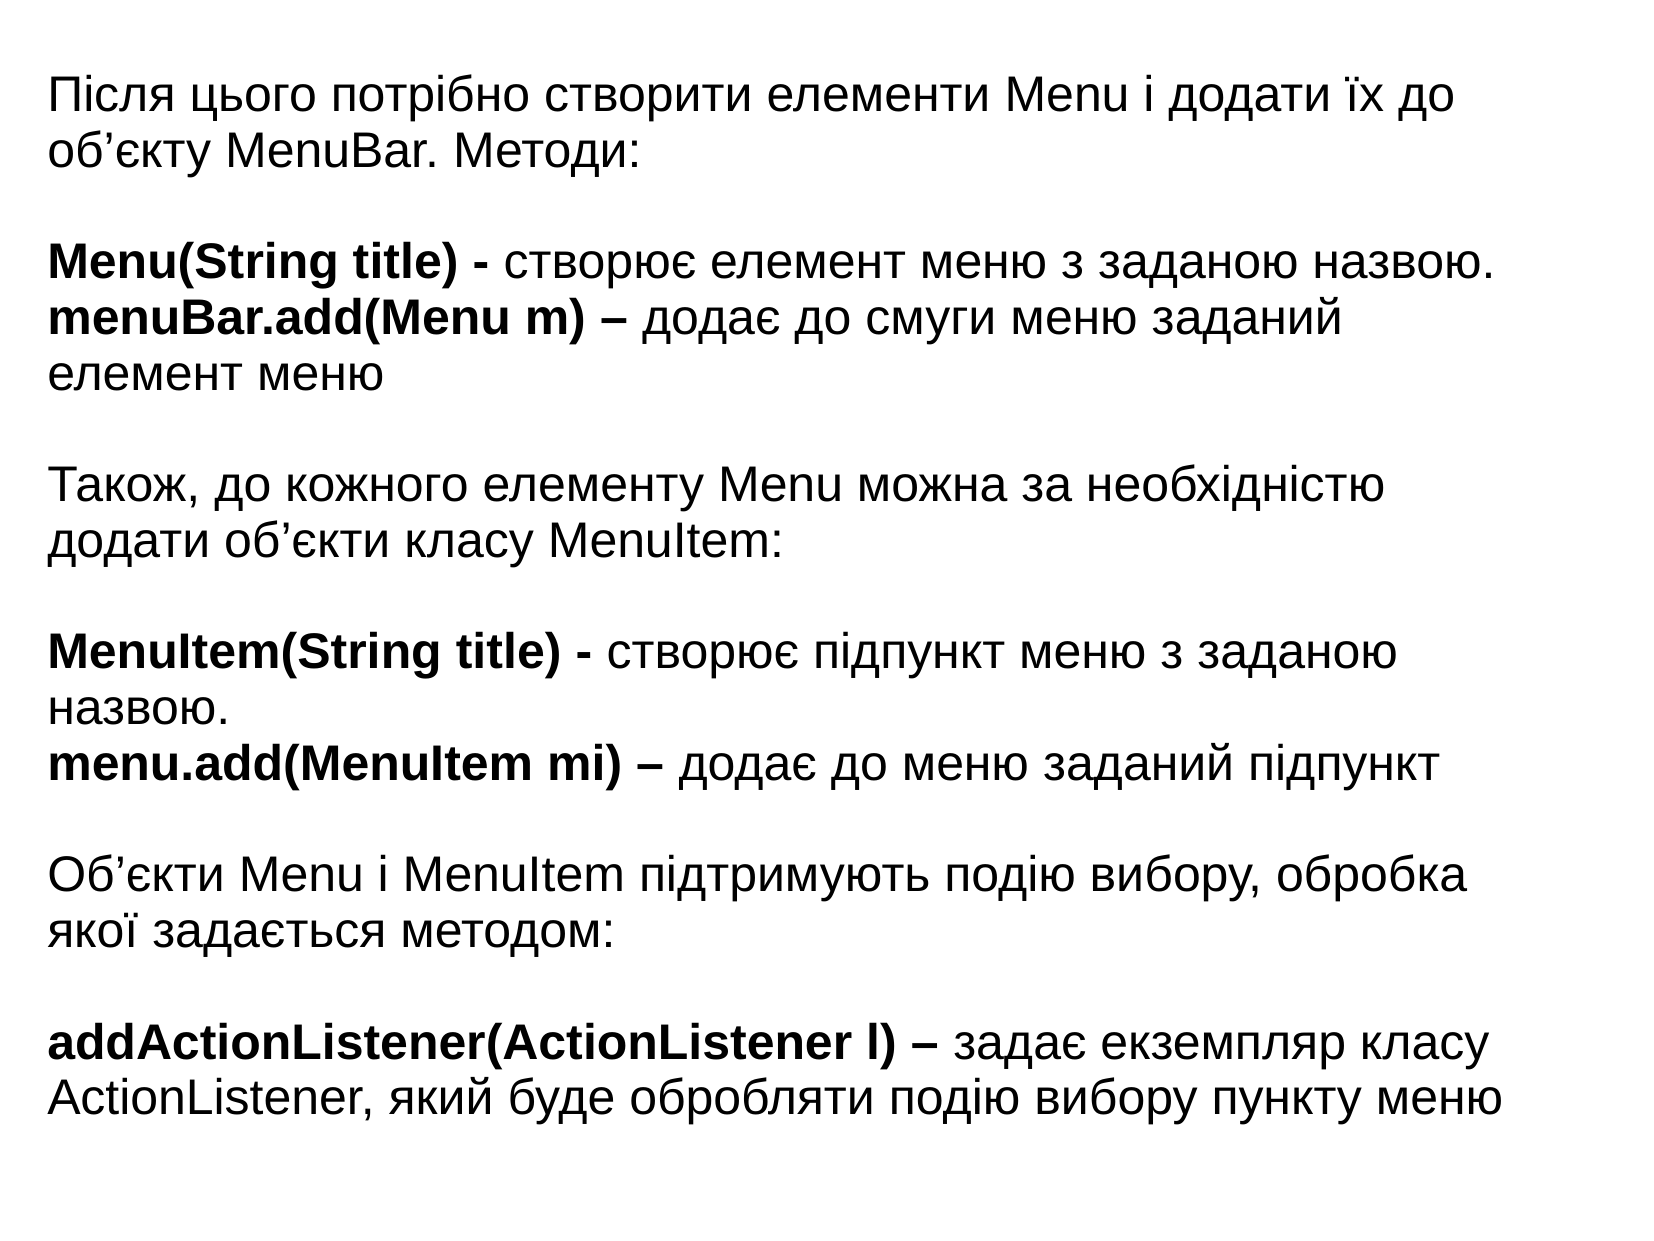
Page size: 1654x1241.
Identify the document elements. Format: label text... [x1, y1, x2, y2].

subtitle Після цього потрібно створити елементи Menu і додати їх до об’єкту MenuBar. Методи: Menu(String title) - створює елемент меню з заданою назвою. menuBar.add(Menu m) – додає до смуги меню заданий елемент меню Також, до кожного елементу Menu можна за необхідністю додати об’єкти класу MenuItem: MenuItem(String title) - створює підпункт меню з заданою назвою. menu.add(MenuItem mi) – додає до меню заданий підпункт Об’єкти Menu і MenuItem підтримують подію вибору, обробка якої задається методом: addActionListener(ActionListener l) – задає екземпляр класу ActionListener, який буде обробляти подію вибору пункту меню [47, 66, 1536, 1182]
